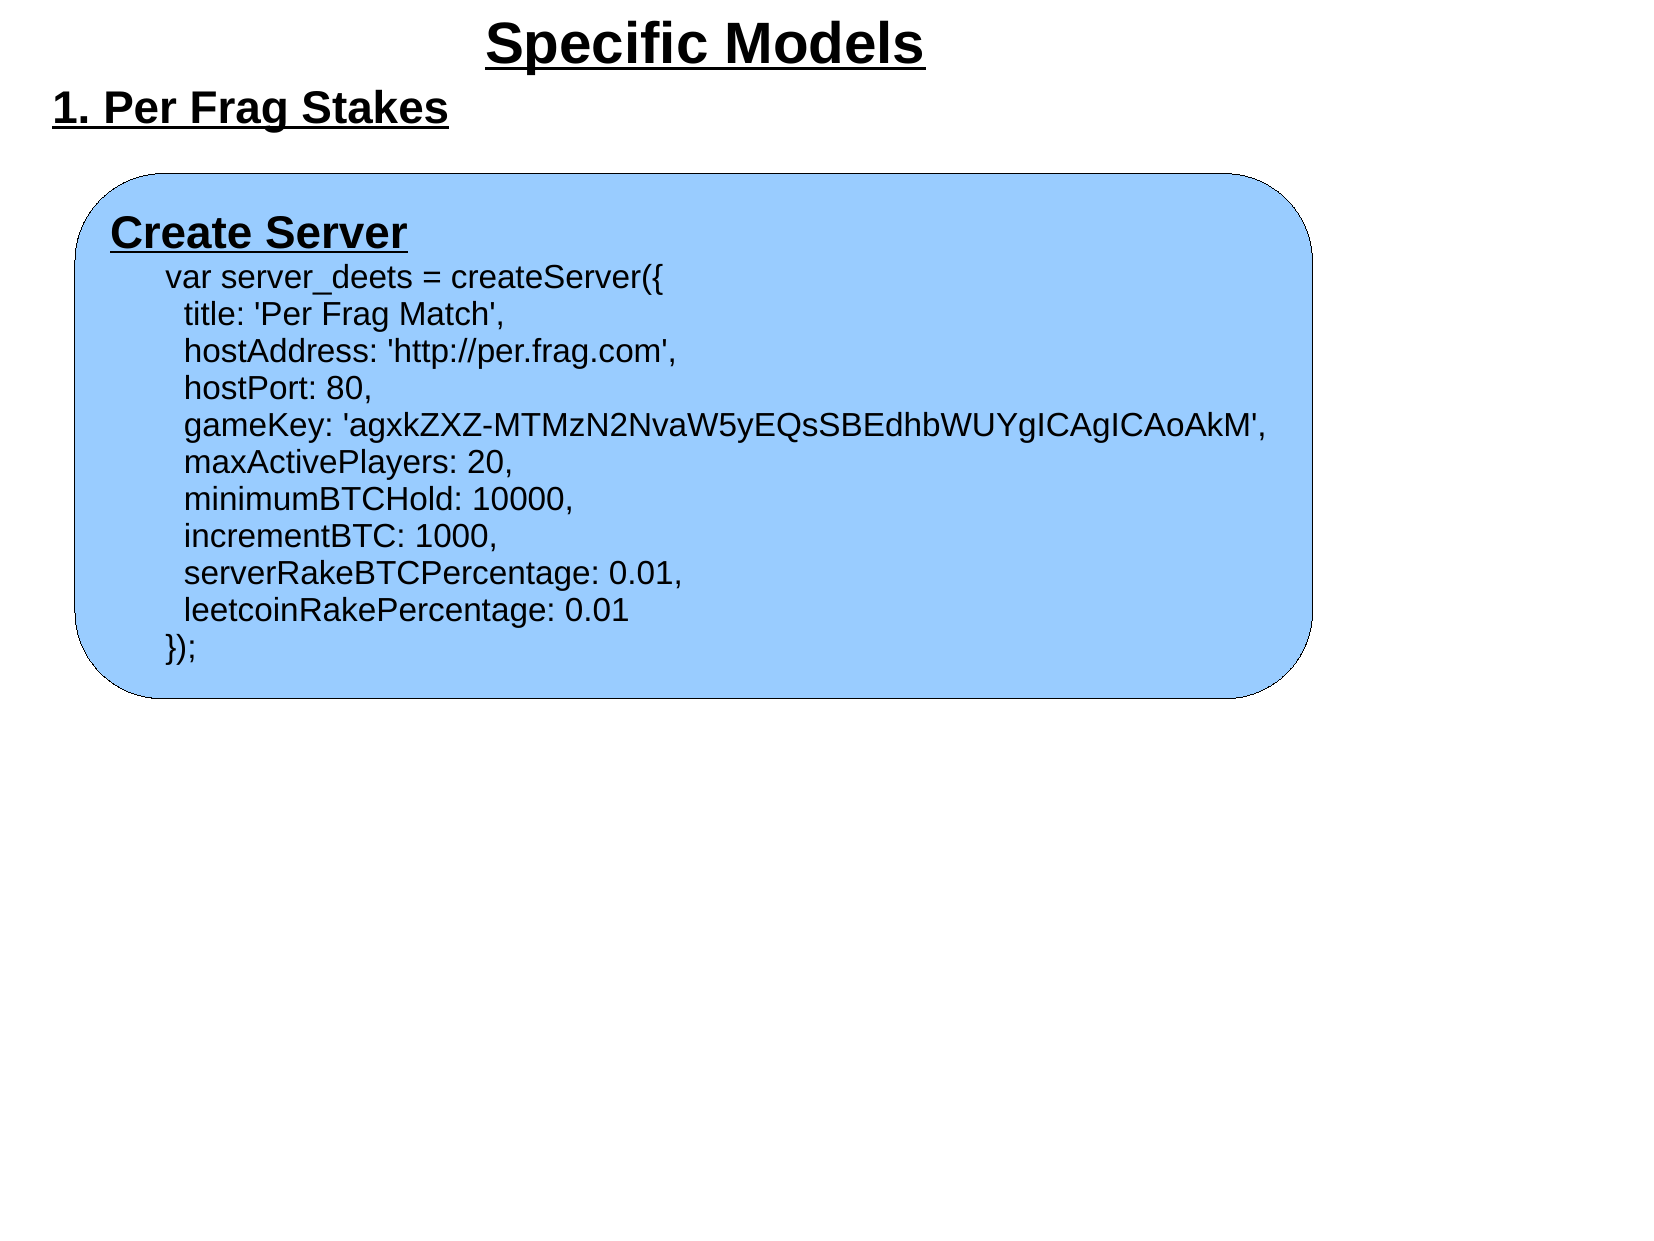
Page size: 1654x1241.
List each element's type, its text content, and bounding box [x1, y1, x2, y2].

text_box Create Server var server_deets = createServer({ title: 'Per Frag Match', hostAddress: 'http://per.frag.com', hostPort: 80, gameKey: 'agxkZXZ-MTMzN2NvaW5yEQsSBEdhbWUYgICAgICAoAkM', maxActivePlayers: 20, minimumBTCHold: 10000, incrementBTC: 1000, serverRakeBTCPercentage: 0.01, leetcoinRakePercentage: 0.01 }); [74, 173, 1313, 699]
text_box Specific Models [470, 3, 976, 84]
text_box 1. Per Frag Stakes [37, 75, 488, 142]
